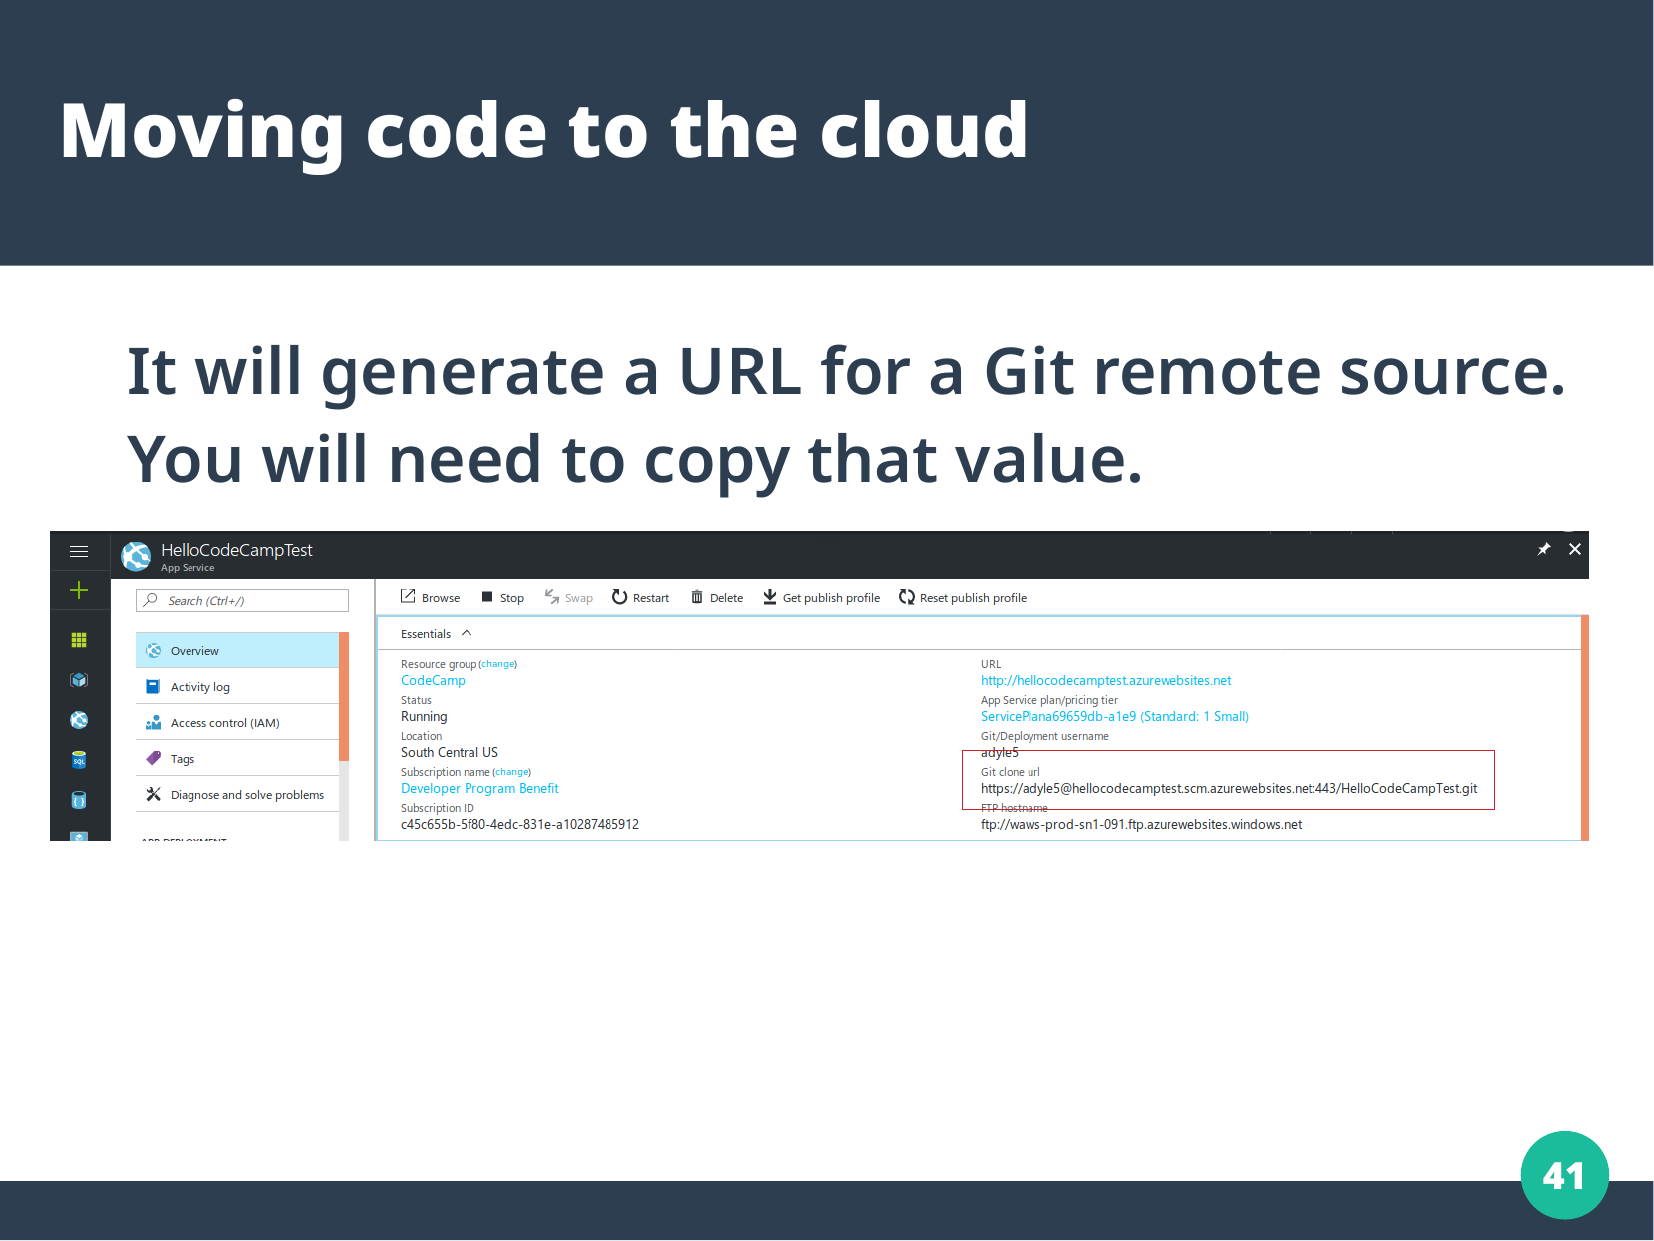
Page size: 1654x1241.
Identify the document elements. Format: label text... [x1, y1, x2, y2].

title Moving code to the cloud [59, 49, 1595, 207]
picture [50, 531, 1589, 841]
list It will generate a URL for a Git remote source. You will need to copy that value. [59, 324, 1595, 502]
